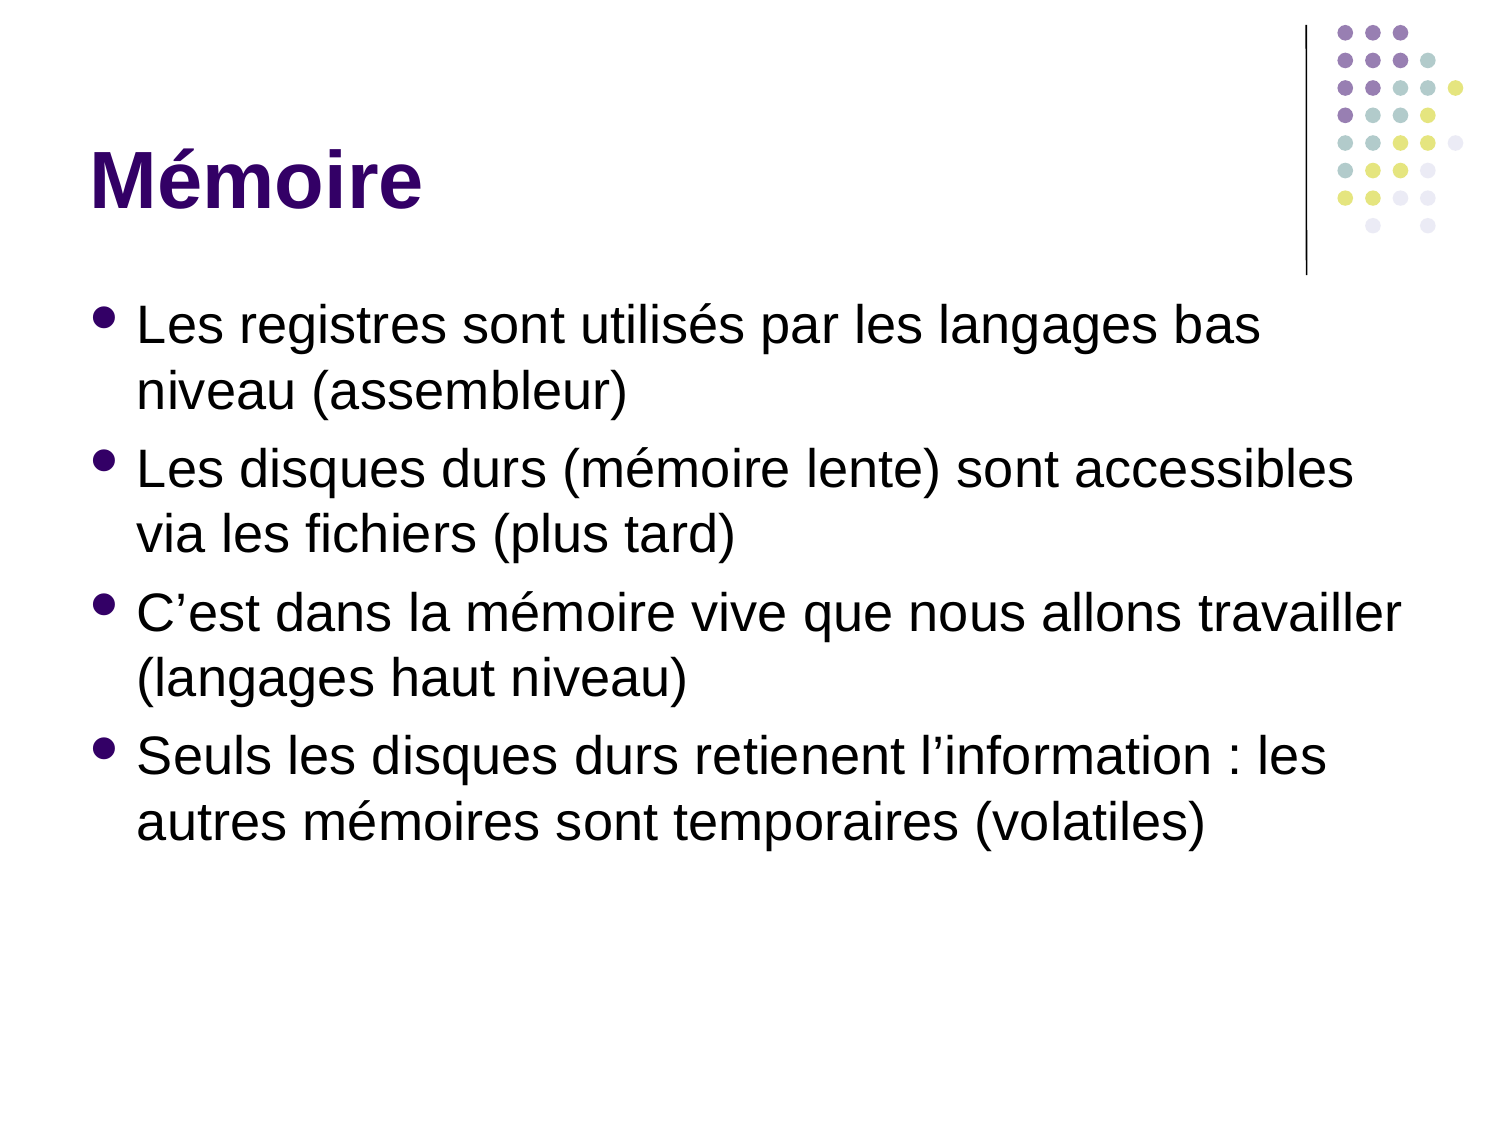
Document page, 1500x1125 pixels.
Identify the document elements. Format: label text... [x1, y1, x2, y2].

list Les registres sont utilisés par les langages bas niveau (assembleur) Les disques durs (mémoire lente) sont accessibles via les fichiers (plus tard) C’est dans la mémoire vive que nous allons travailler (langages haut niveau) Seuls les disques durs retienent l’information : les autres mémoires sont temporaires (volatiles) [75, 282, 1426, 1006]
title Mémoire [74, 20, 1313, 233]
